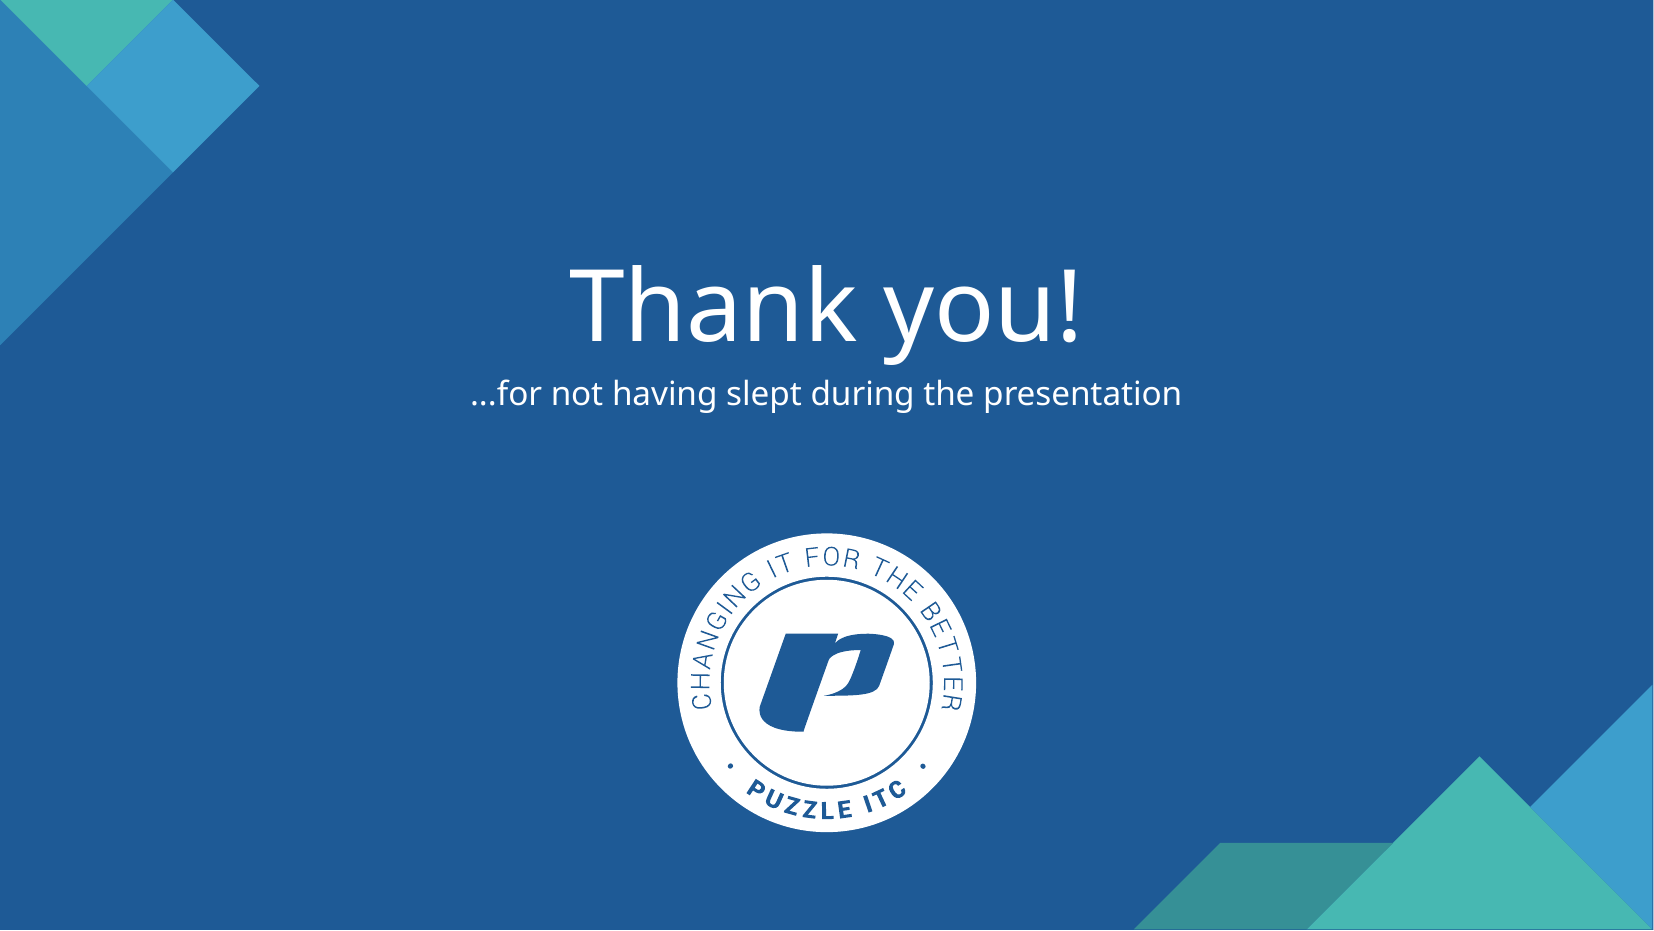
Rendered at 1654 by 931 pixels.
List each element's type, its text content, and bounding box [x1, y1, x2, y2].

picture [677, 531, 977, 833]
title Thank you! ...for not having slept during the presentation [59, 59, 1595, 591]
